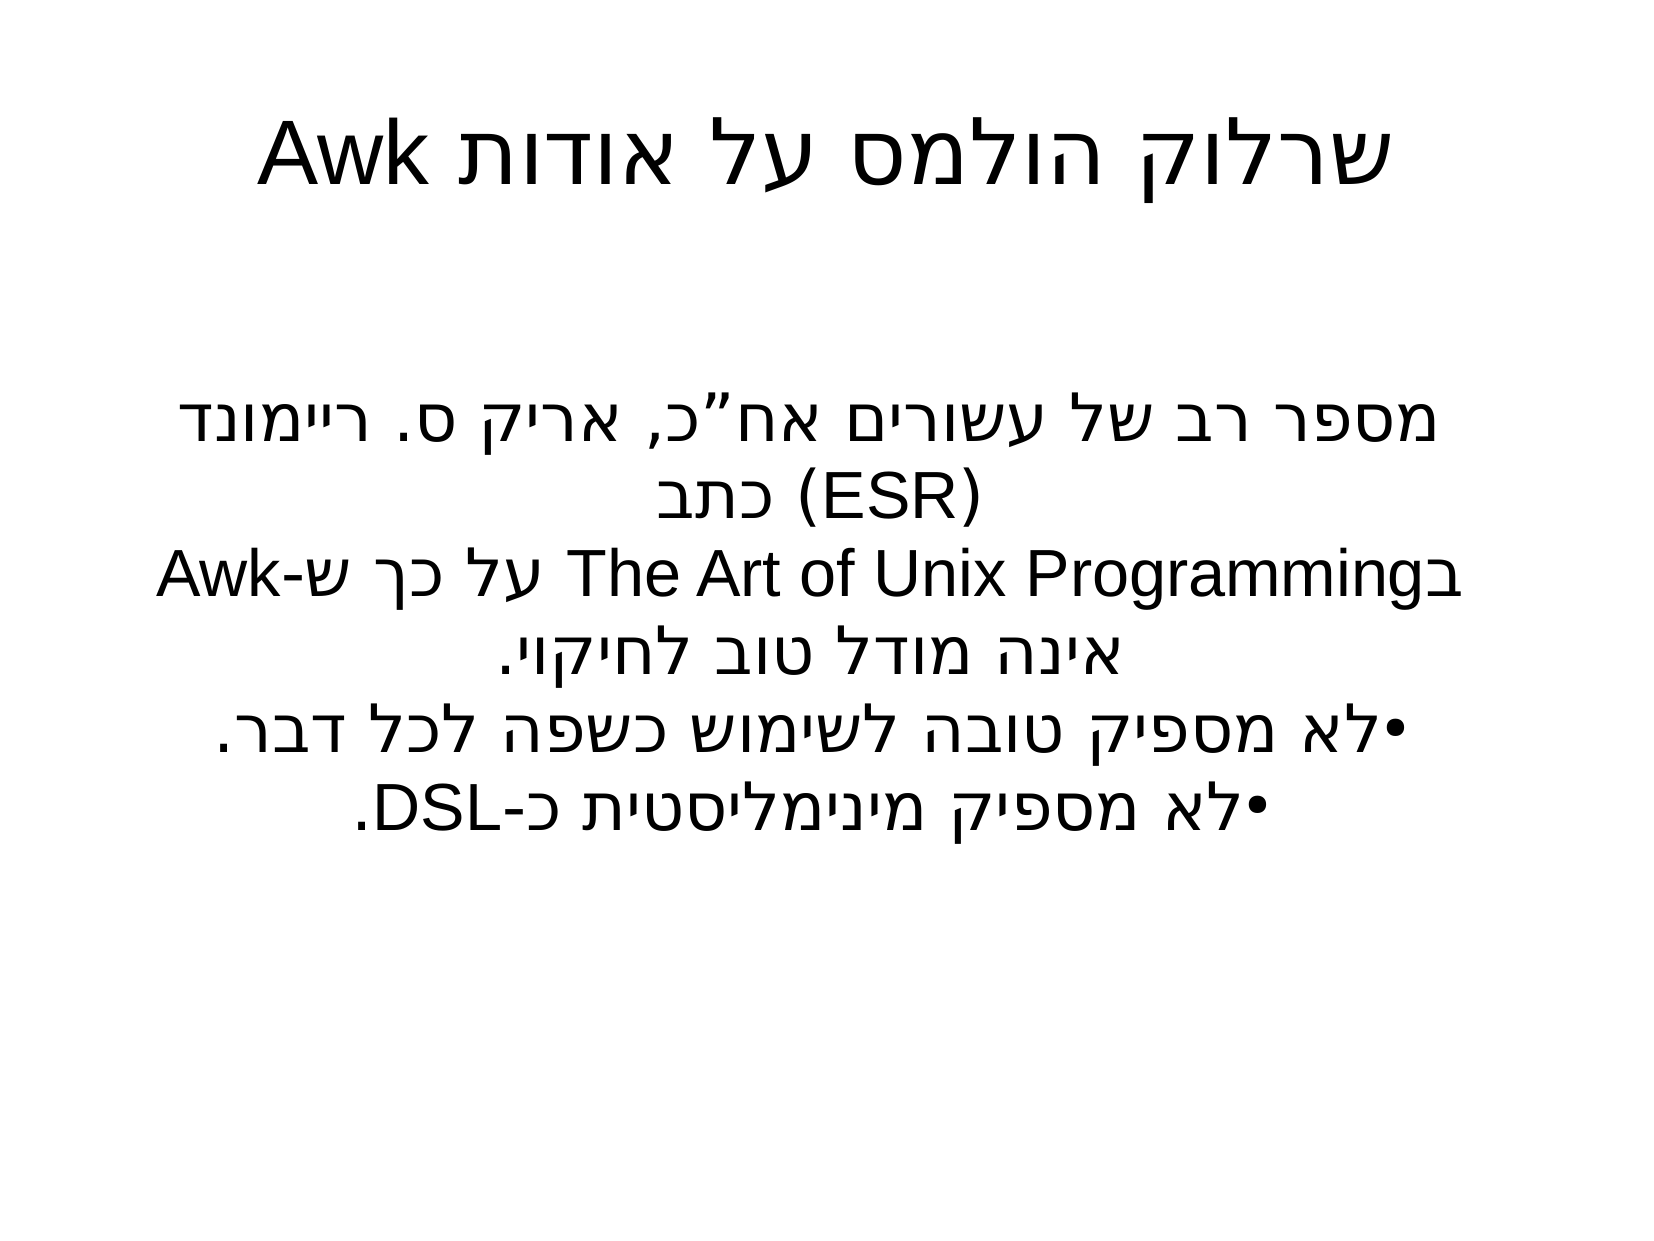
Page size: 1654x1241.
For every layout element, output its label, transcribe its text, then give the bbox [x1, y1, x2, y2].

title שרלוק הולמס על אודות Awk [82, 49, 1571, 257]
subtitle מספר רב של עשורים אח”כ, אריק ס. ריימונד (ESR) כתב ב‎The Art of Unix Programming על כך ש-Awk אינה מודל טוב לחיקוי. לא מספיק טובה לשימוש כשפה לכל דבר. לא מספיק מינימליסטית כ-DSL. [82, 290, 1538, 1010]
